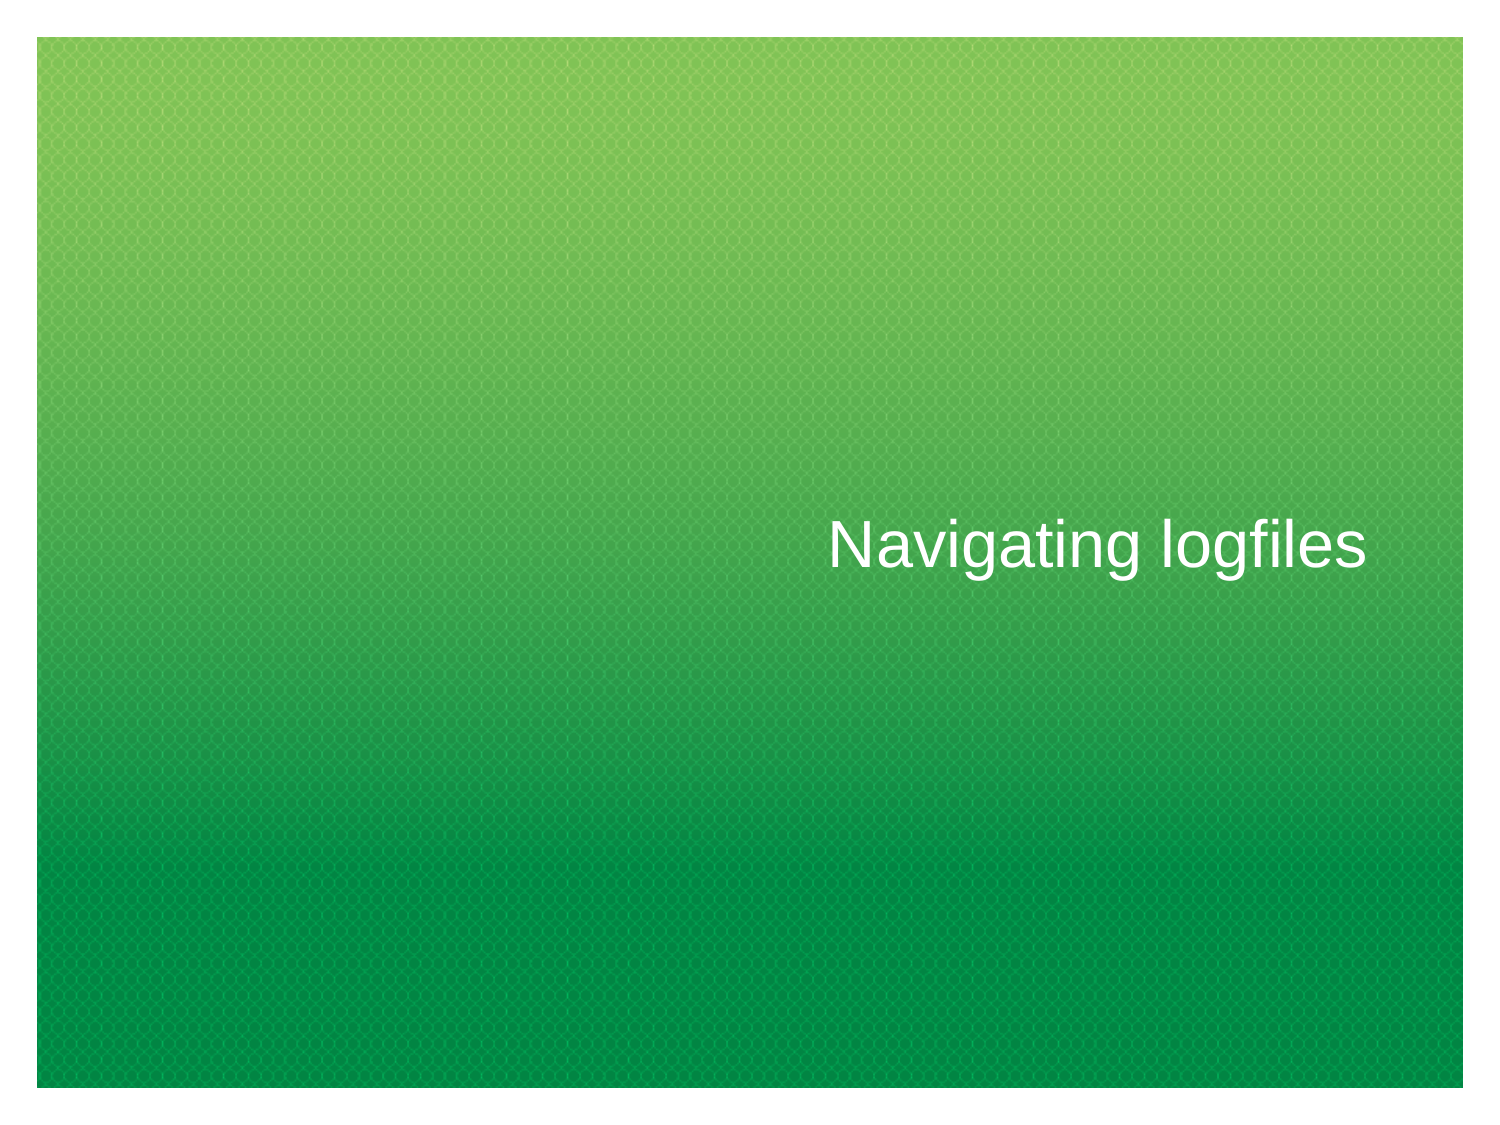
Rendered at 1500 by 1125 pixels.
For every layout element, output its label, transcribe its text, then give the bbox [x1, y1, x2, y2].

title Navigating logfiles [135, 450, 1369, 638]
picture [37, 37, 1463, 1088]
